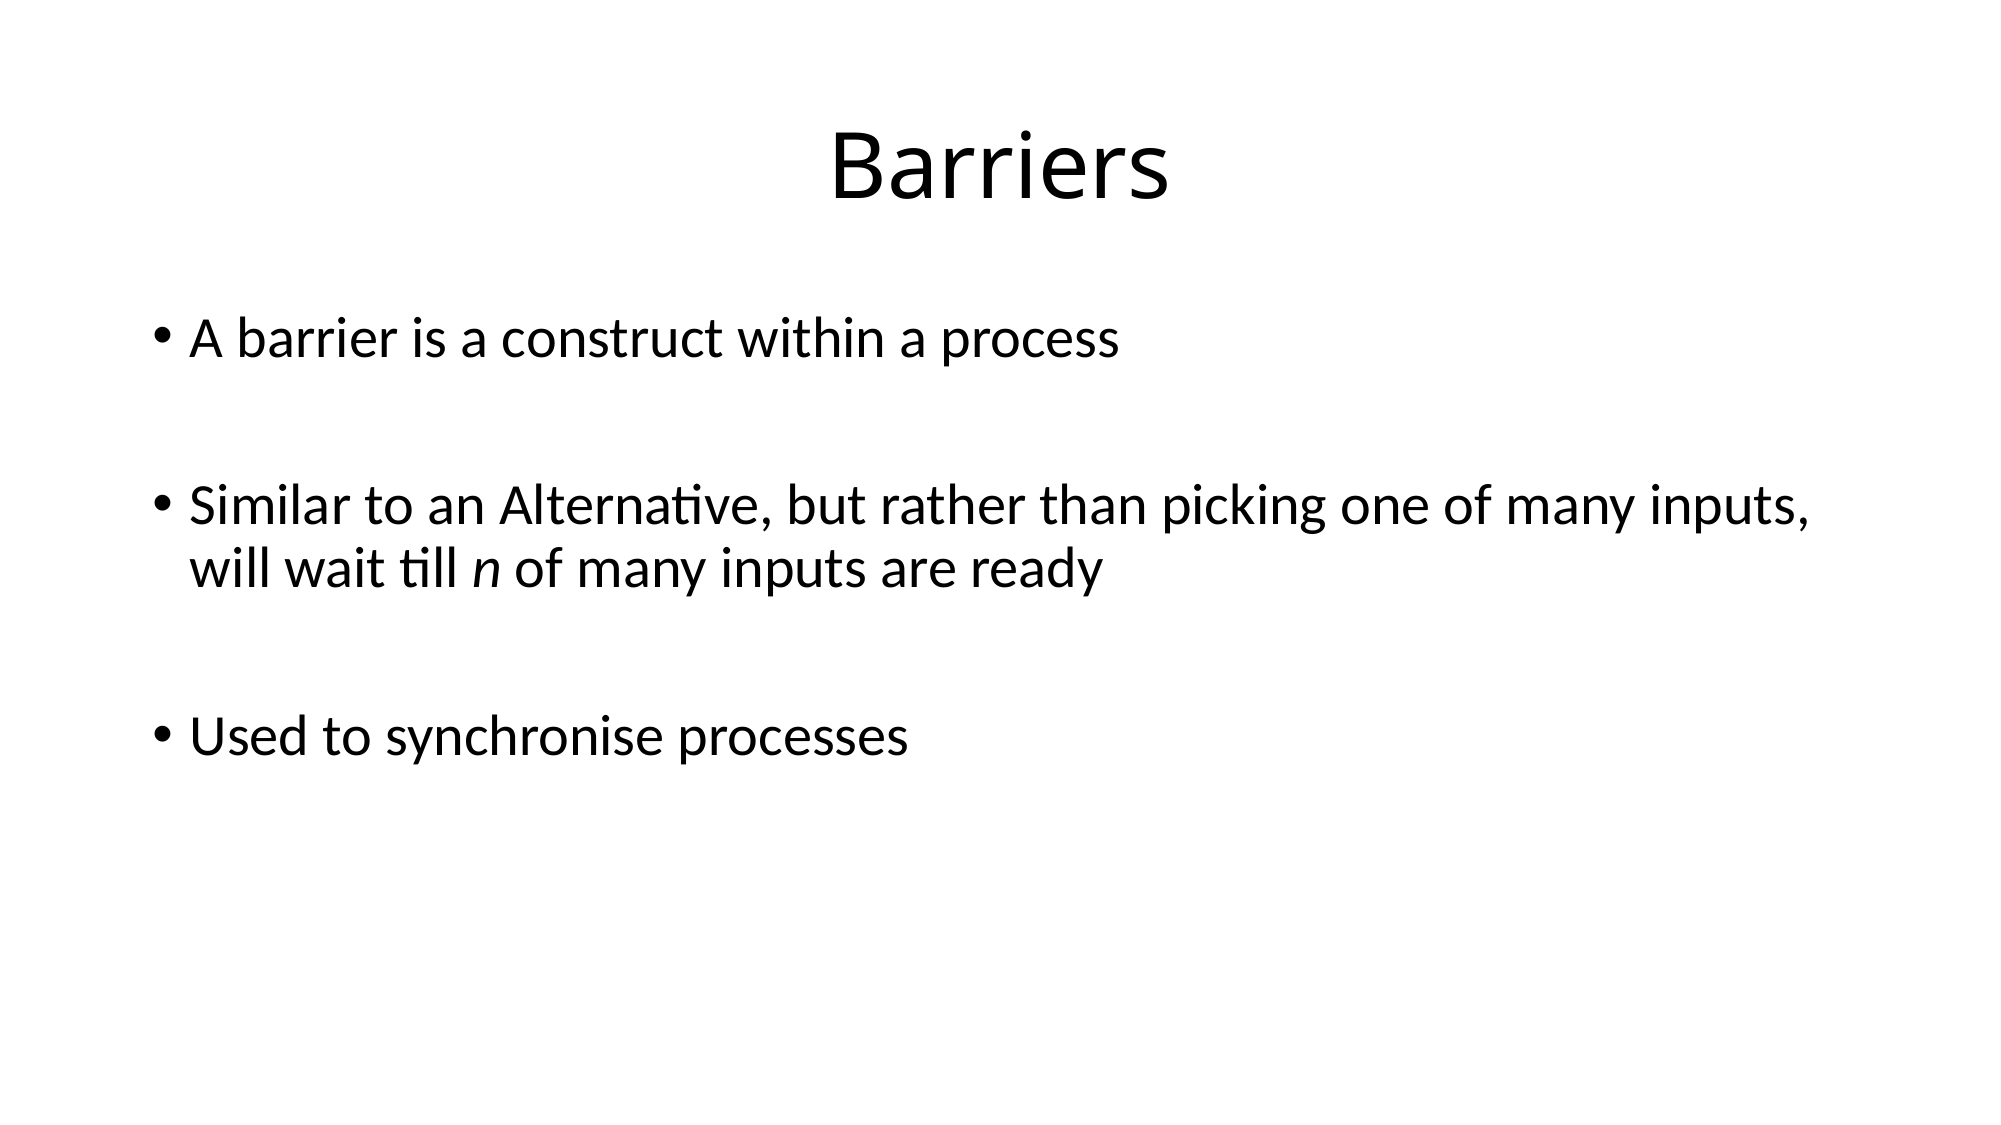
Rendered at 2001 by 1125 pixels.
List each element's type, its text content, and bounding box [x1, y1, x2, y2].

list A barrier is a construct within a process Similar to an Alternative, but rather than picking one of many inputs, will wait till n of many inputs are ready Used to synchronise processes [137, 299, 1863, 1014]
title Barriers [137, 59, 1863, 278]
